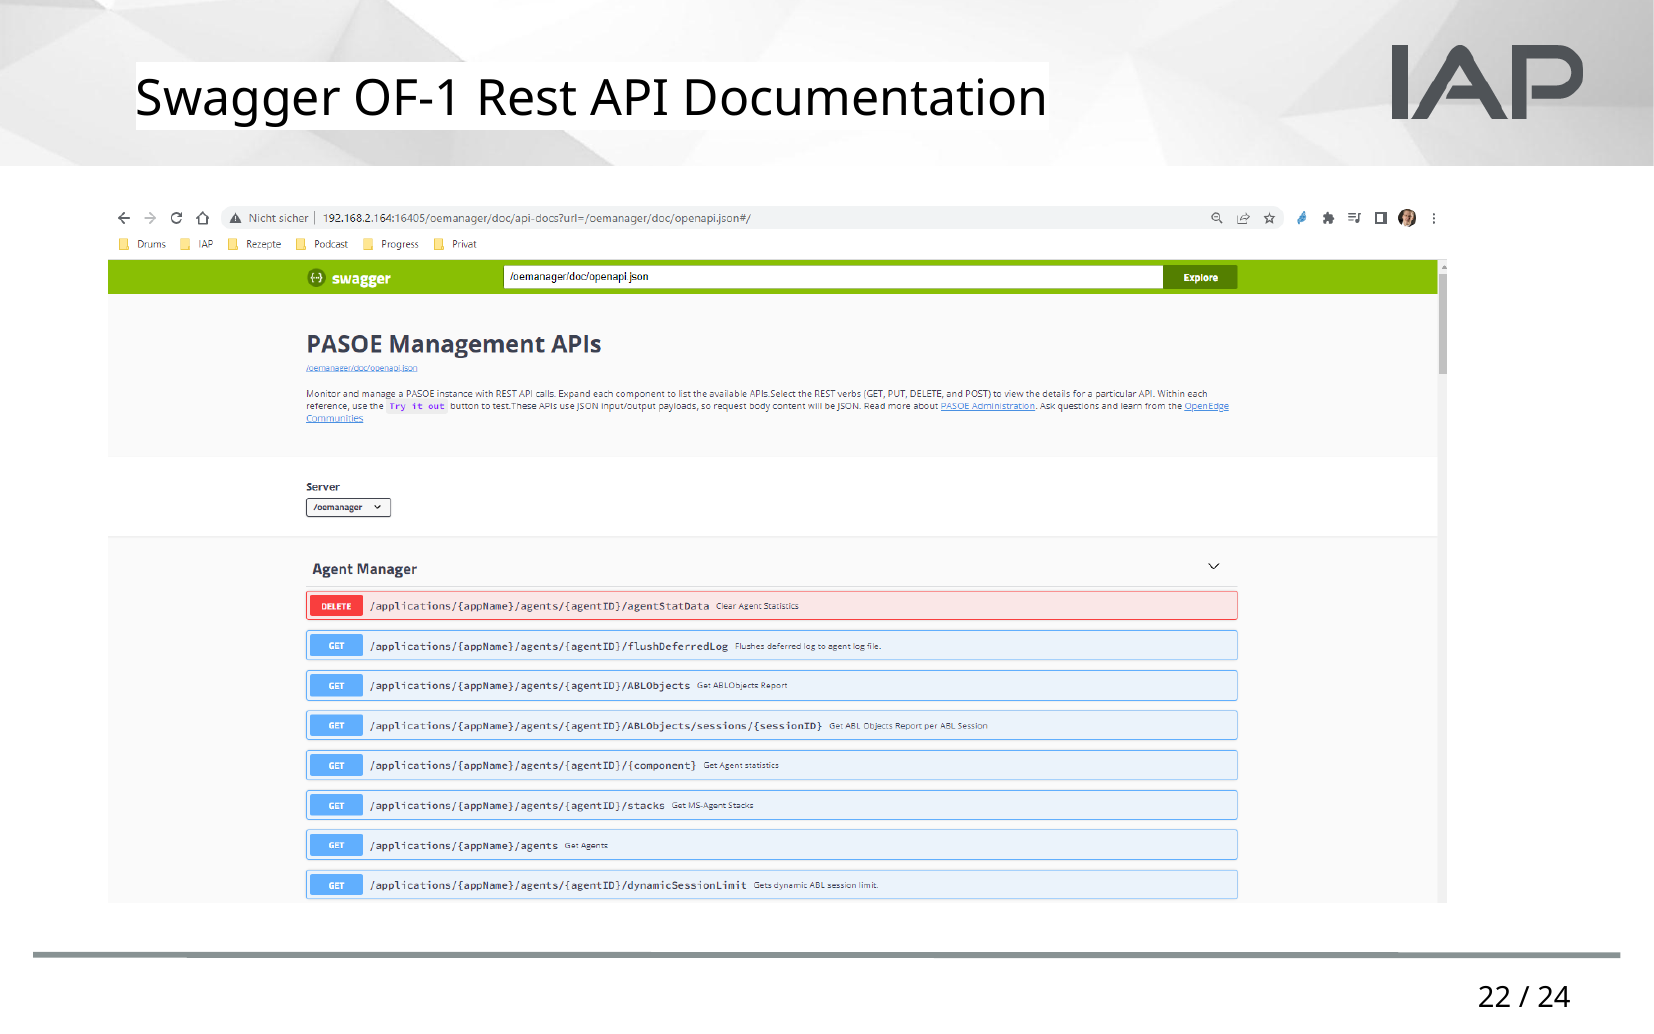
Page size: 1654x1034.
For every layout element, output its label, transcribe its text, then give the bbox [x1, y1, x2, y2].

title Swagger OF-1 Rest API Documentation [135, 41, 1264, 152]
list [123, 204, 1517, 922]
picture [0, 0, 1654, 166]
picture [108, 206, 1447, 903]
